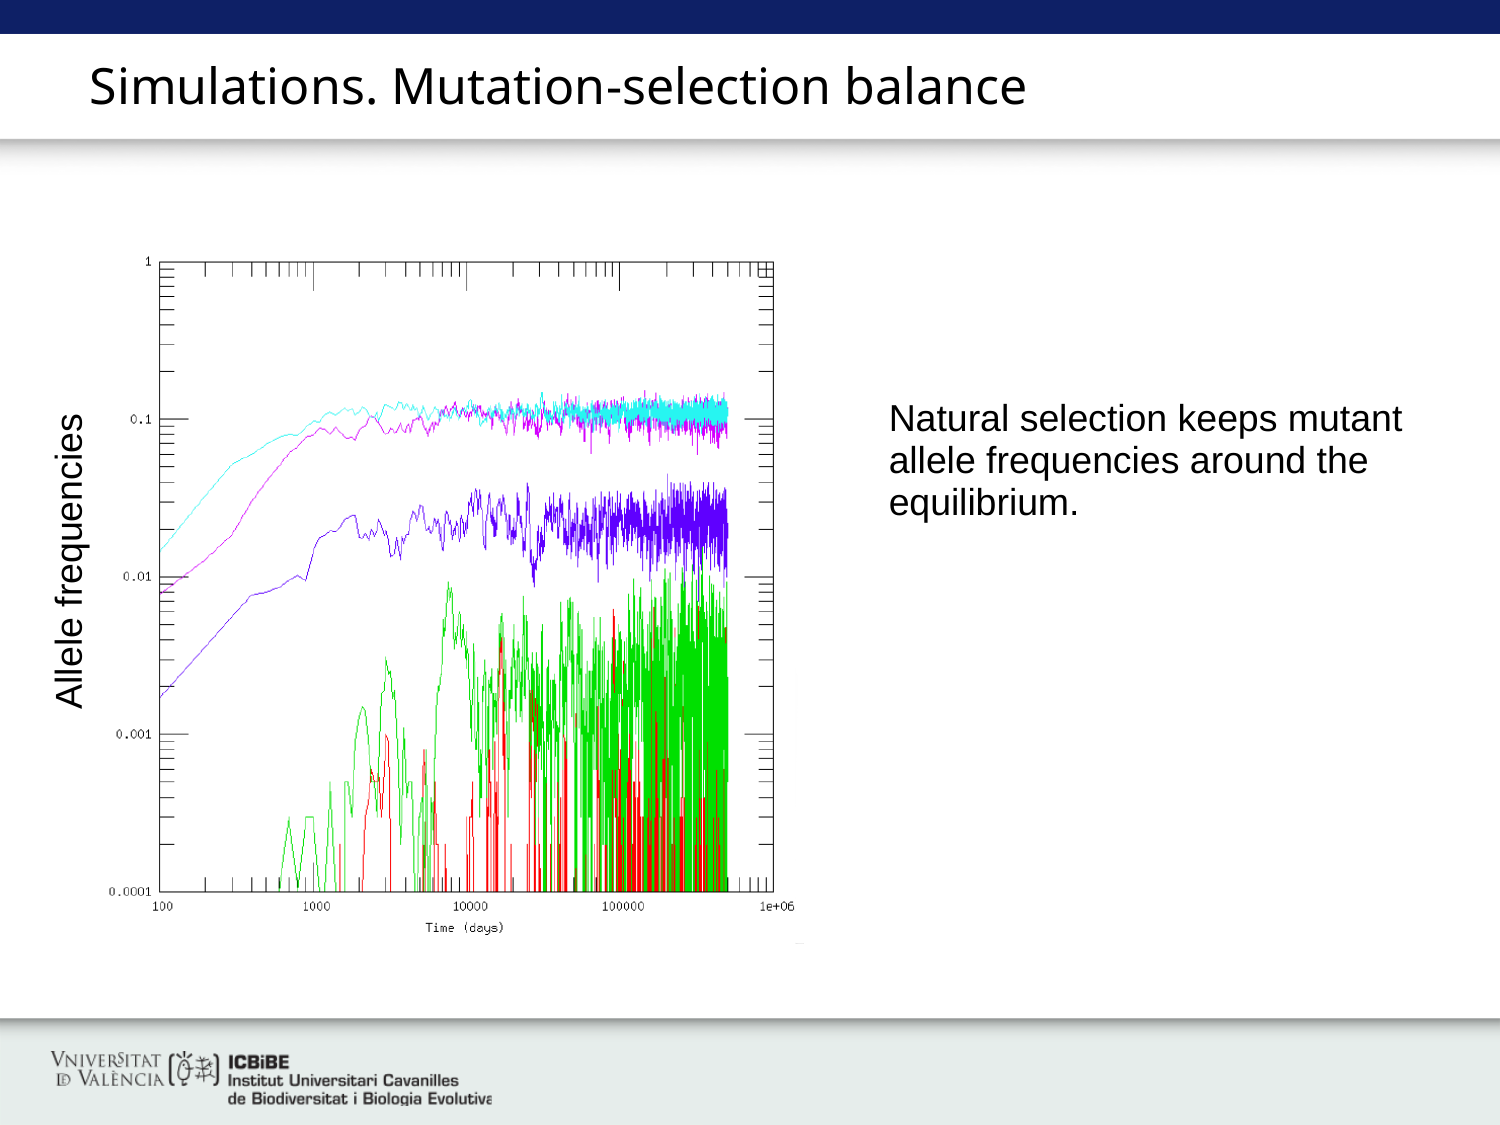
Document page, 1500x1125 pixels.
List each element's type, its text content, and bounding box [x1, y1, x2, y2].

text_box Allele frequencies [40, 399, 98, 724]
list Simulations. Mutation-selection balance [75, 47, 1134, 110]
picture [0, 0, 1500, 214]
text_box Natural selection keeps mutant allele frequencies around the equilibrium. [874, 389, 1418, 531]
picture [0, 1018, 1500, 1125]
picture [96, 247, 804, 944]
